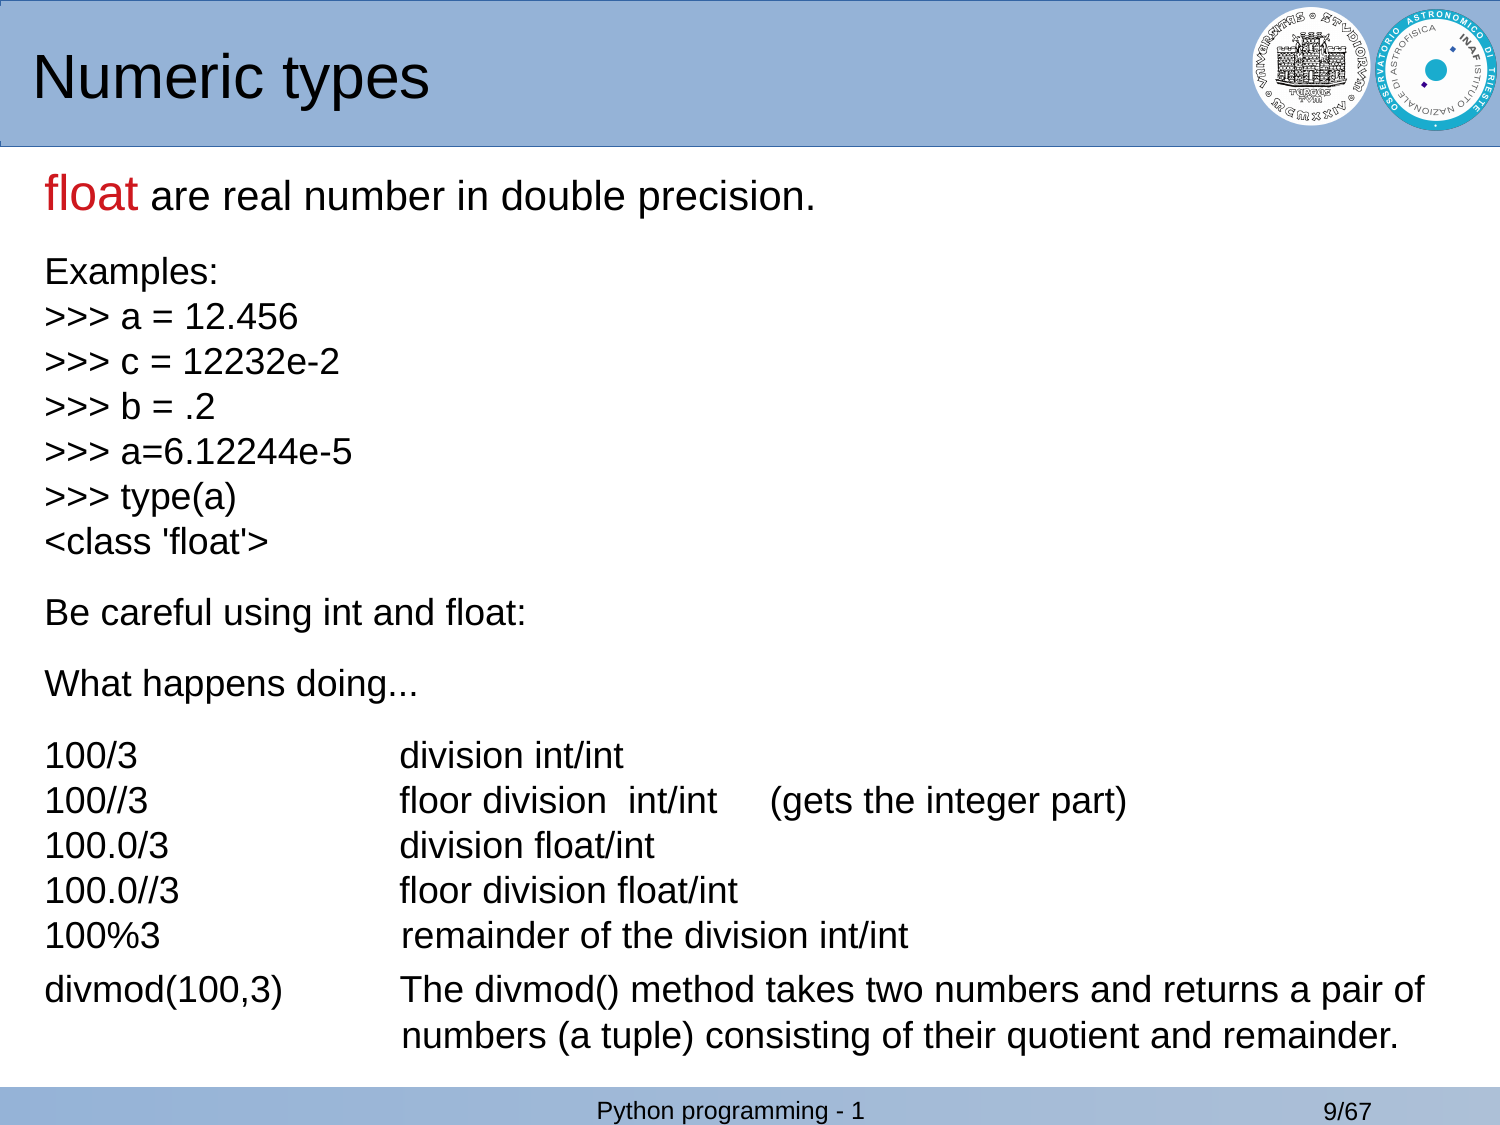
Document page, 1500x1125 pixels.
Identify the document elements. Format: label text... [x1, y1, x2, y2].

text_box Numeric types [0, 5, 1253, 141]
list float are real number in double precision. Examples: >>> a = 12.456 >>> c = 12232e-2 >>> b = .2 >>> a=6.12244e-5 >>> type(a) <class 'float'> Be careful using int and float: What happens doing... 100/3 division int/int 100//3 floor division int/int (gets the integer part) 100.0/3 division float/int 100.0//3 floor division float/int 100%3 remainder of the division int/int divmod(100,3) The divmod() method takes two numbers and returns a pair of numbers (a tuple) consisting of their quotient and remainder. [29, 152, 1500, 1065]
picture [1253, 0, 1500, 152]
